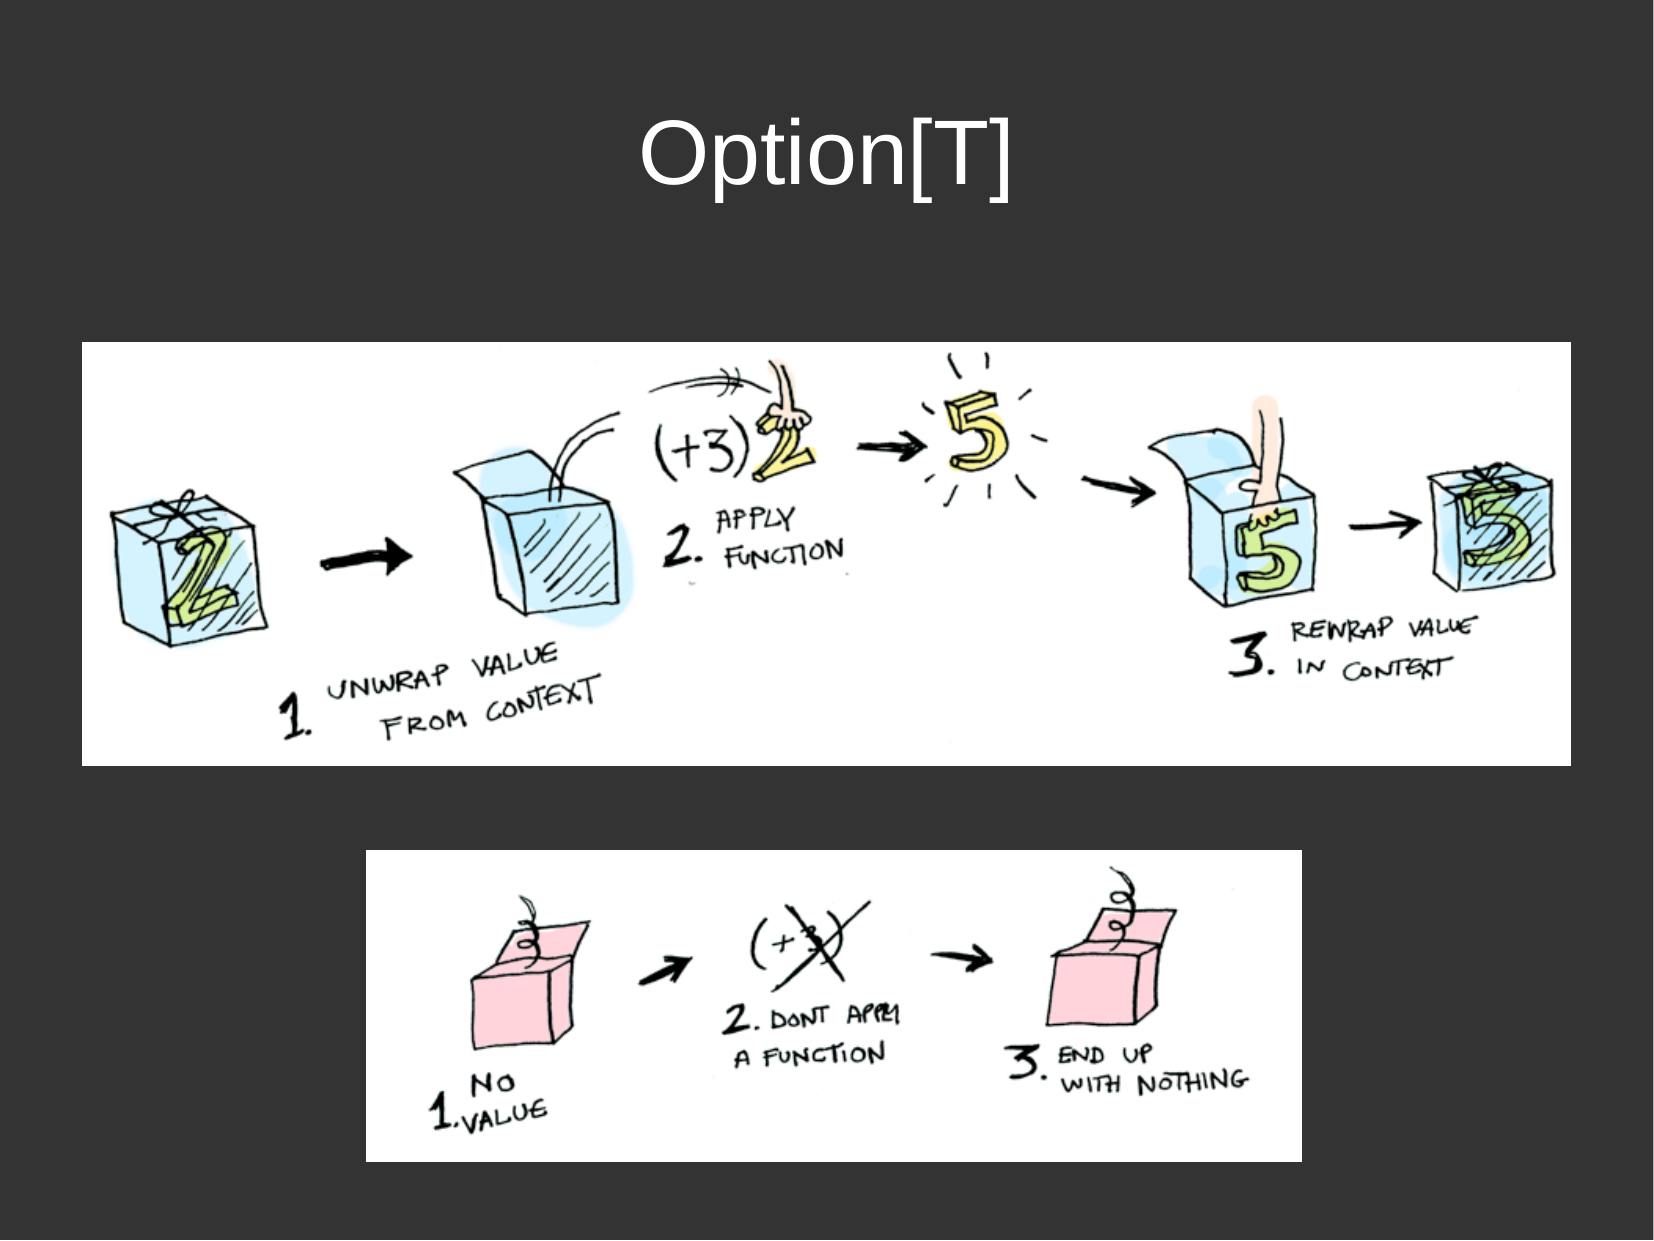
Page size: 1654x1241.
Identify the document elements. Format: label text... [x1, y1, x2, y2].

picture [82, 342, 1571, 766]
title Option[T] [82, 49, 1571, 257]
picture [366, 850, 1302, 1162]
